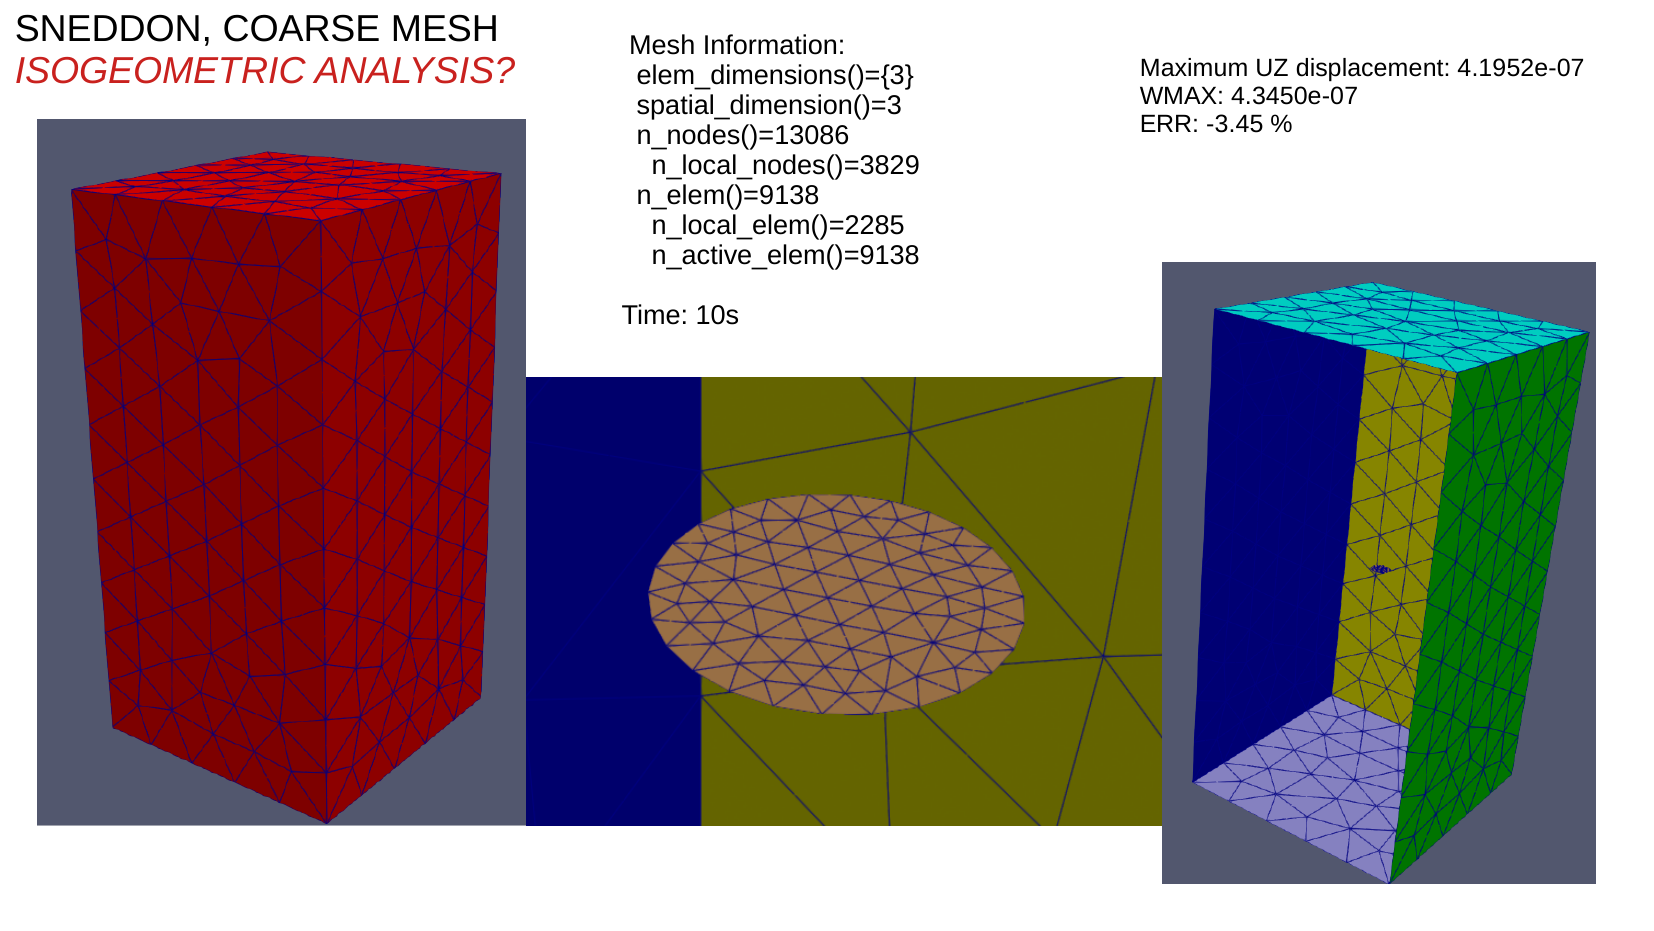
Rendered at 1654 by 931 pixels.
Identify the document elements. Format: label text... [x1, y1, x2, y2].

text_box Maximum UZ displacement: 4.1952e-07 WMAX: 4.3450e-07 ERR: -3.45 % [1125, 46, 1632, 188]
picture [37, 119, 1596, 884]
text_box SNEDDON, COARSE MESH ISOGEOMETRIC ANALYSIS? [0, 0, 563, 151]
text_box Mesh Information: elem_dimensions()={3} spatial_dimension()=3 n_nodes()=13086 n_local_nodes()=3829 n_elem()=9138 n_local_elem()=2285 n_active_elem()=9138 Time: 10s [606, 22, 1051, 338]
